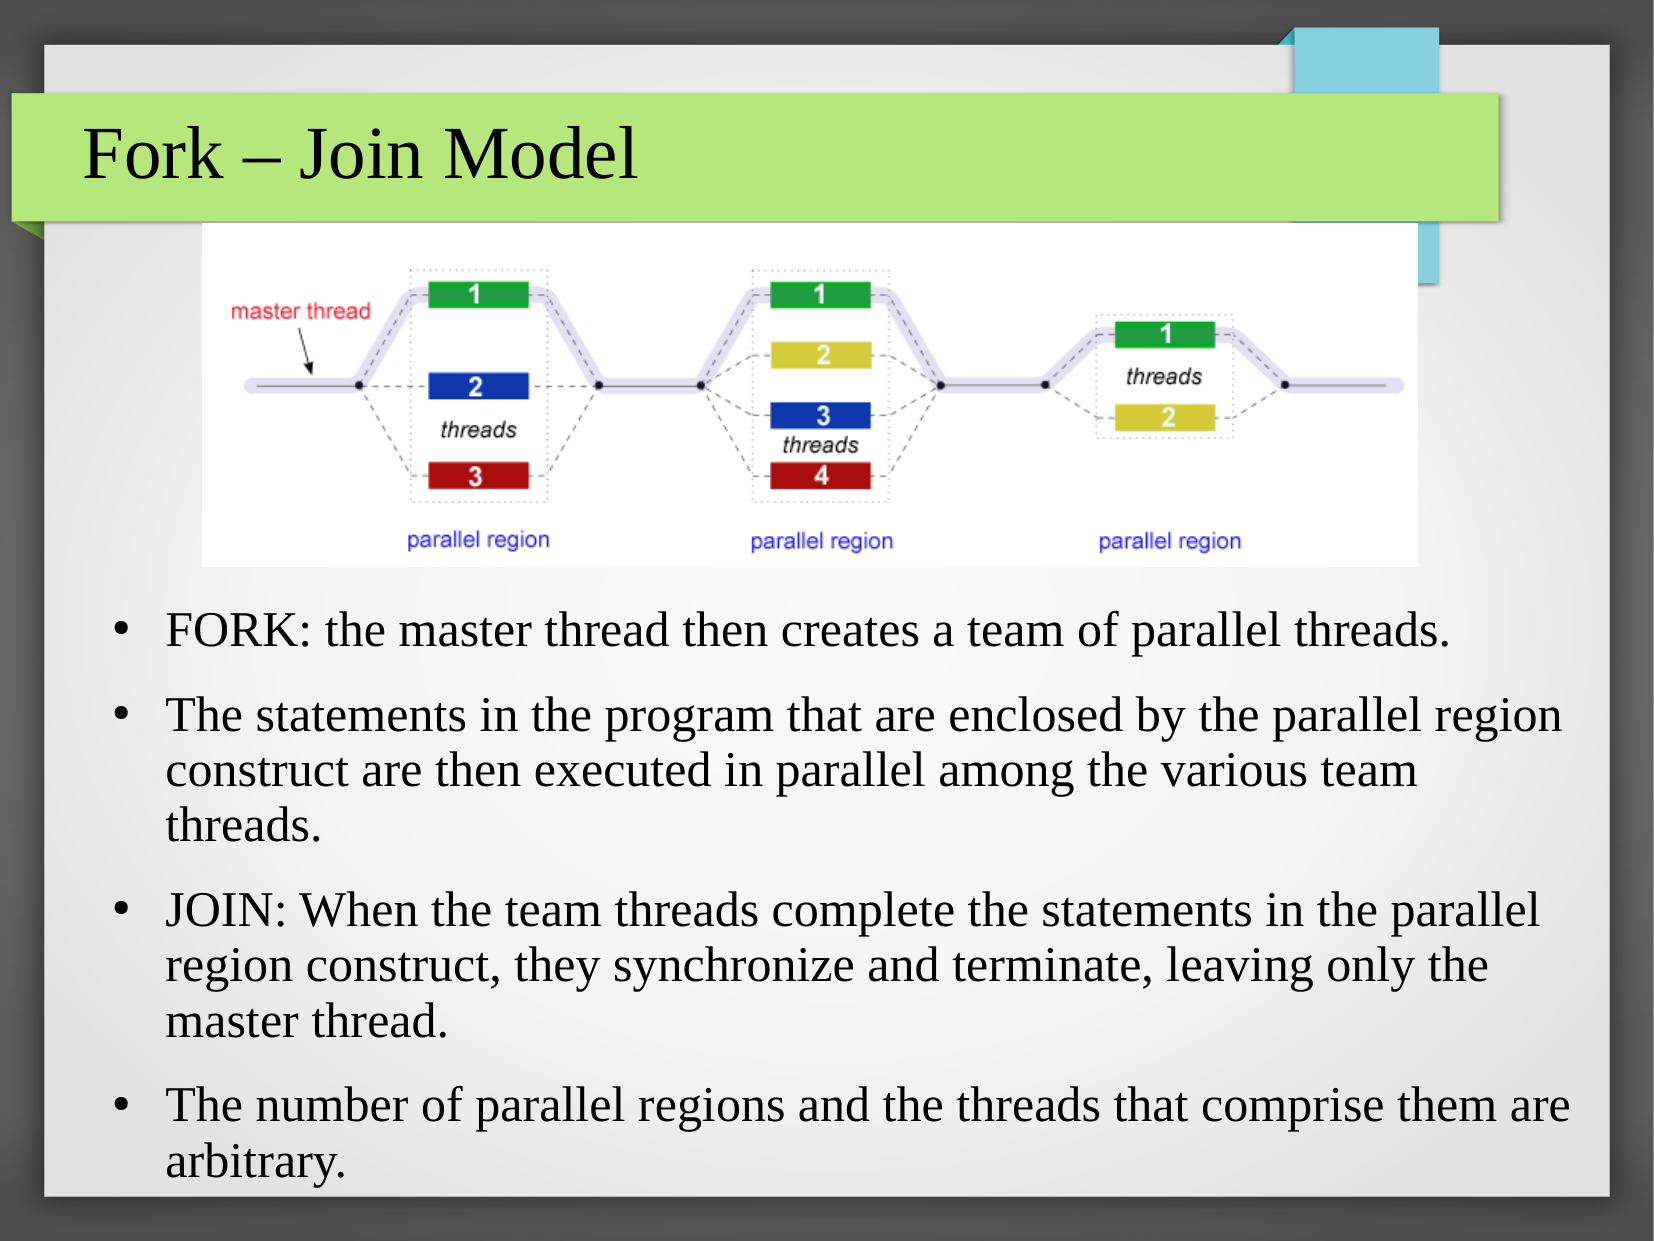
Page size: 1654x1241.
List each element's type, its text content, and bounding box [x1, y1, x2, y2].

list FORK: the master thread then creates a team of parallel threads. The statements in the program that are enclosed by the parallel region construct are then executed in parallel among the various team threads. JOIN: When the team threads complete the statements in the parallel region construct, they synchronize and terminate, leaving only the master thread. The number of parallel regions and the threads that comprise them are arbitrary. [94, 601, 1583, 945]
title Fork – Join Model [82, 94, 1264, 213]
picture [0, 0, 1654, 1241]
